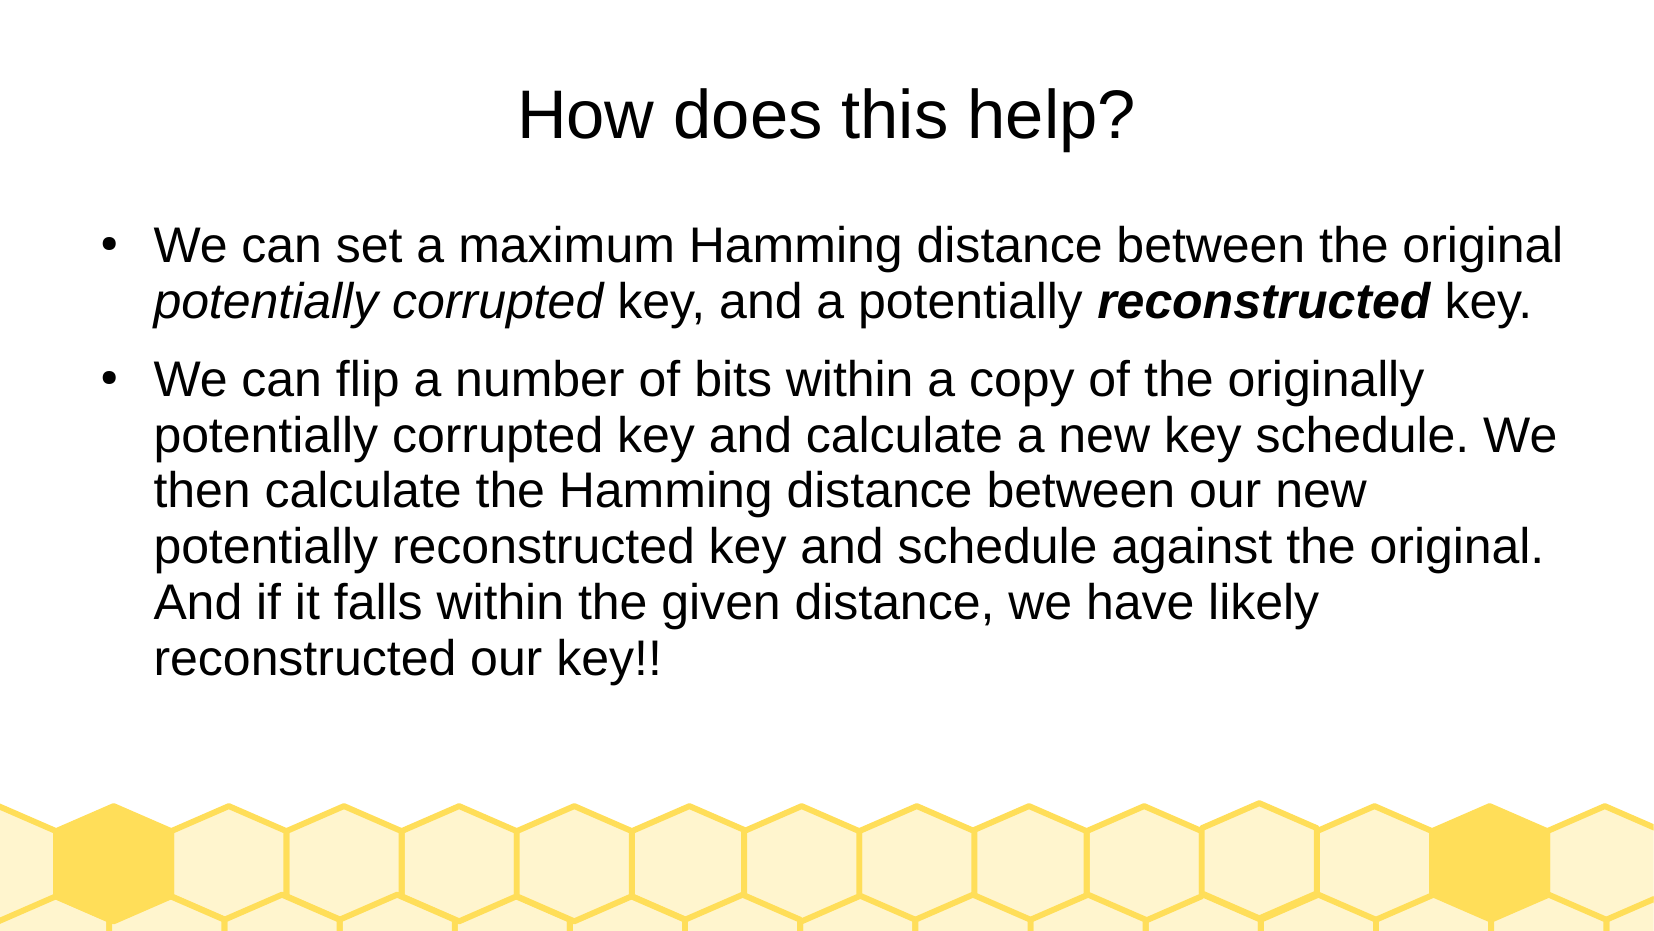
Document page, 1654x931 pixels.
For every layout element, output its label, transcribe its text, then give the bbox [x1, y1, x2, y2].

list We can set a maximum Hamming distance between the original potentially corrupted key, and a potentially reconstructed key. We can flip a number of bits within a copy of the originally potentially corrupted key and calculate a new key schedule. We then calculate the Hamming distance between our new potentially reconstructed key and schedule against the original. And if it falls within the given distance, we have likely reconstructed our key!! [82, 217, 1571, 758]
title How does this help? [82, 37, 1571, 193]
